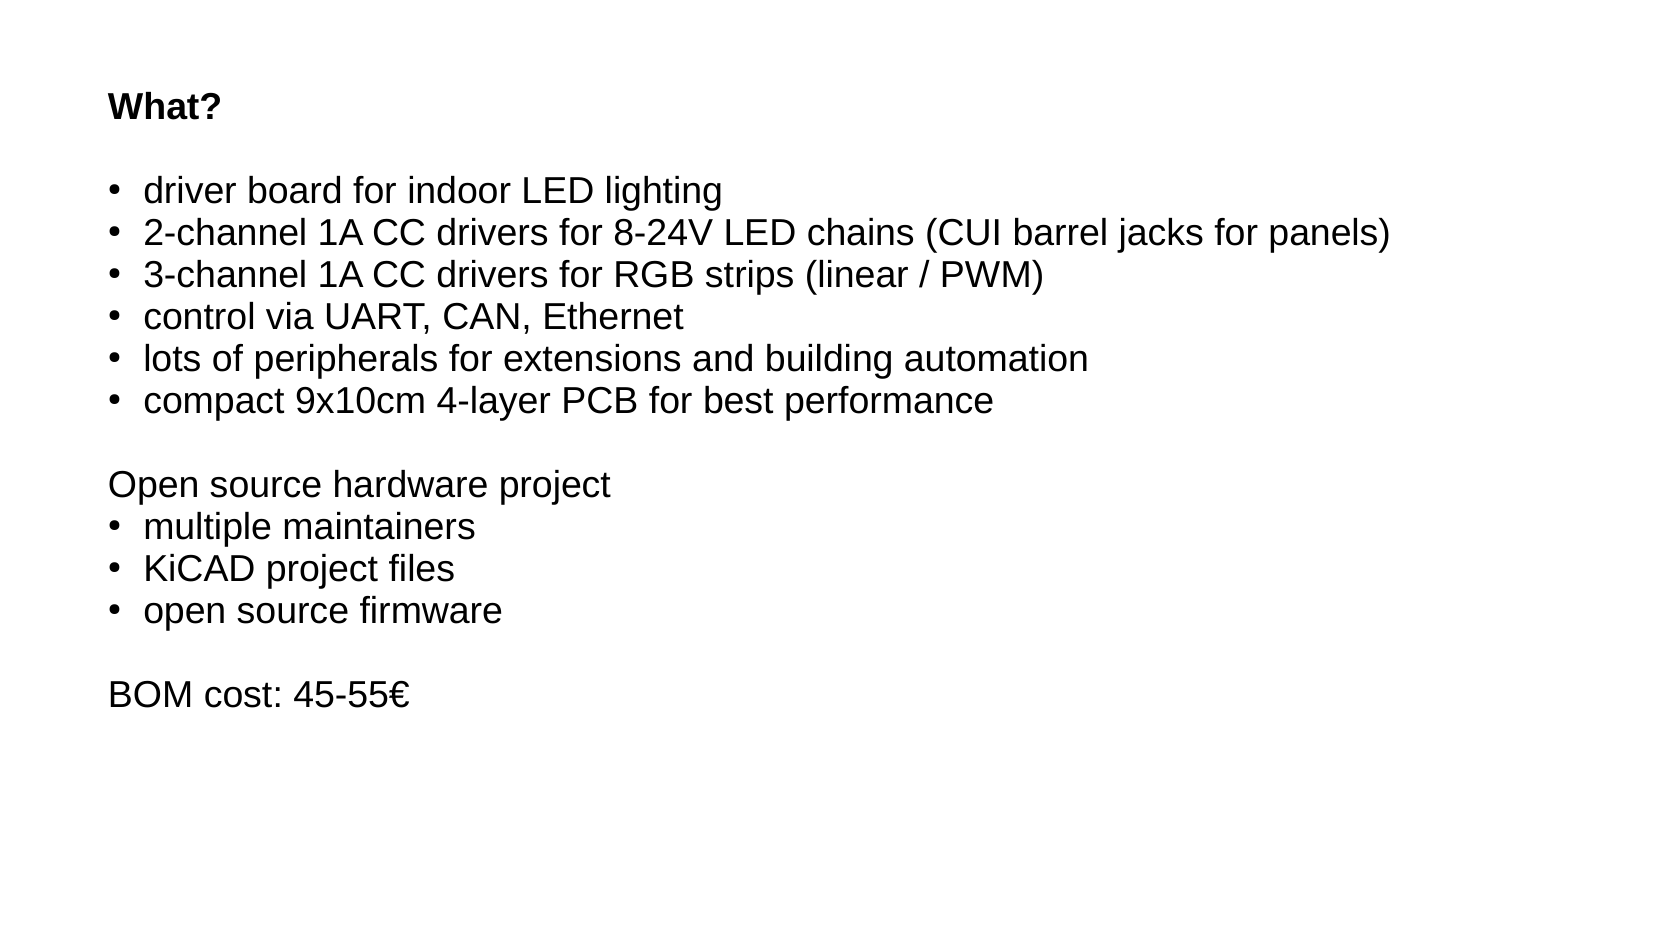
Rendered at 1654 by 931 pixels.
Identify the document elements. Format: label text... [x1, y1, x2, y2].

text_box What? driver board for indoor LED lighting 2-channel 1A CC drivers for 8-24V LED chains (CUI barrel jacks for panels) 3-channel 1A CC drivers for RGB strips (linear / PWM) control via UART, CAN, Ethernet lots of peripherals for extensions and building automation compact 9x10cm 4-layer PCB for best performance Open source hardware project multiple maintainers KiCAD project files open source firmware BOM cost: 45-55€ [93, 78, 1407, 765]
